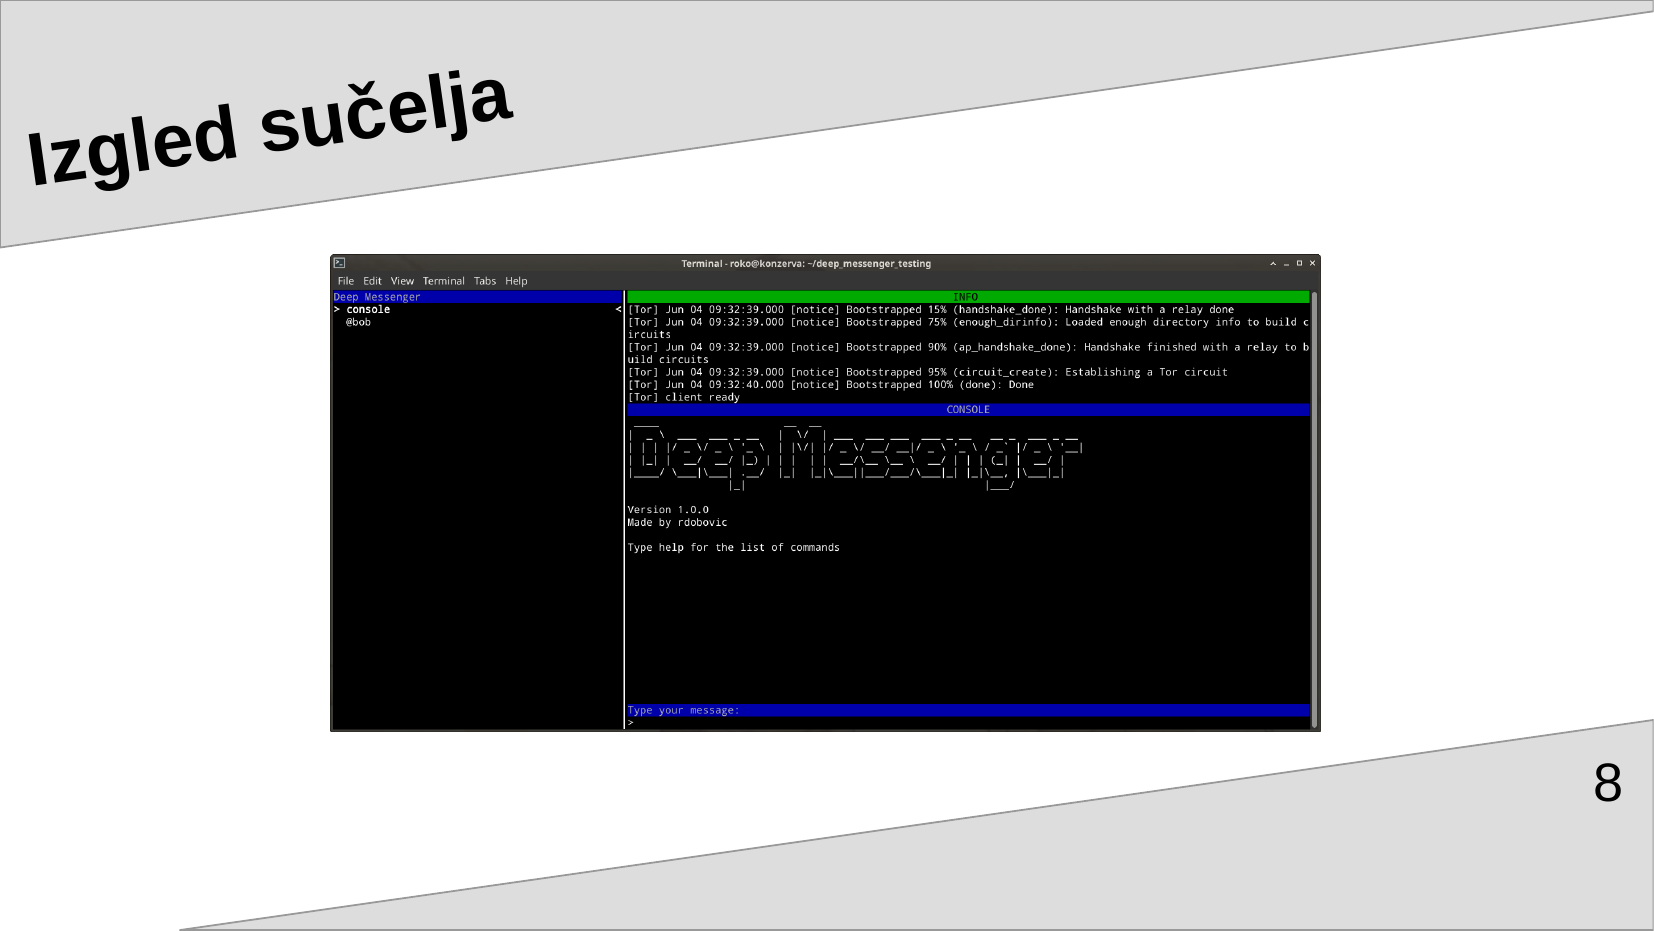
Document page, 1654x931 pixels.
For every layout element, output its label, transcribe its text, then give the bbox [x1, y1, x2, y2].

title Izgled sučelja [16, 0, 1501, 239]
picture [330, 254, 1321, 733]
